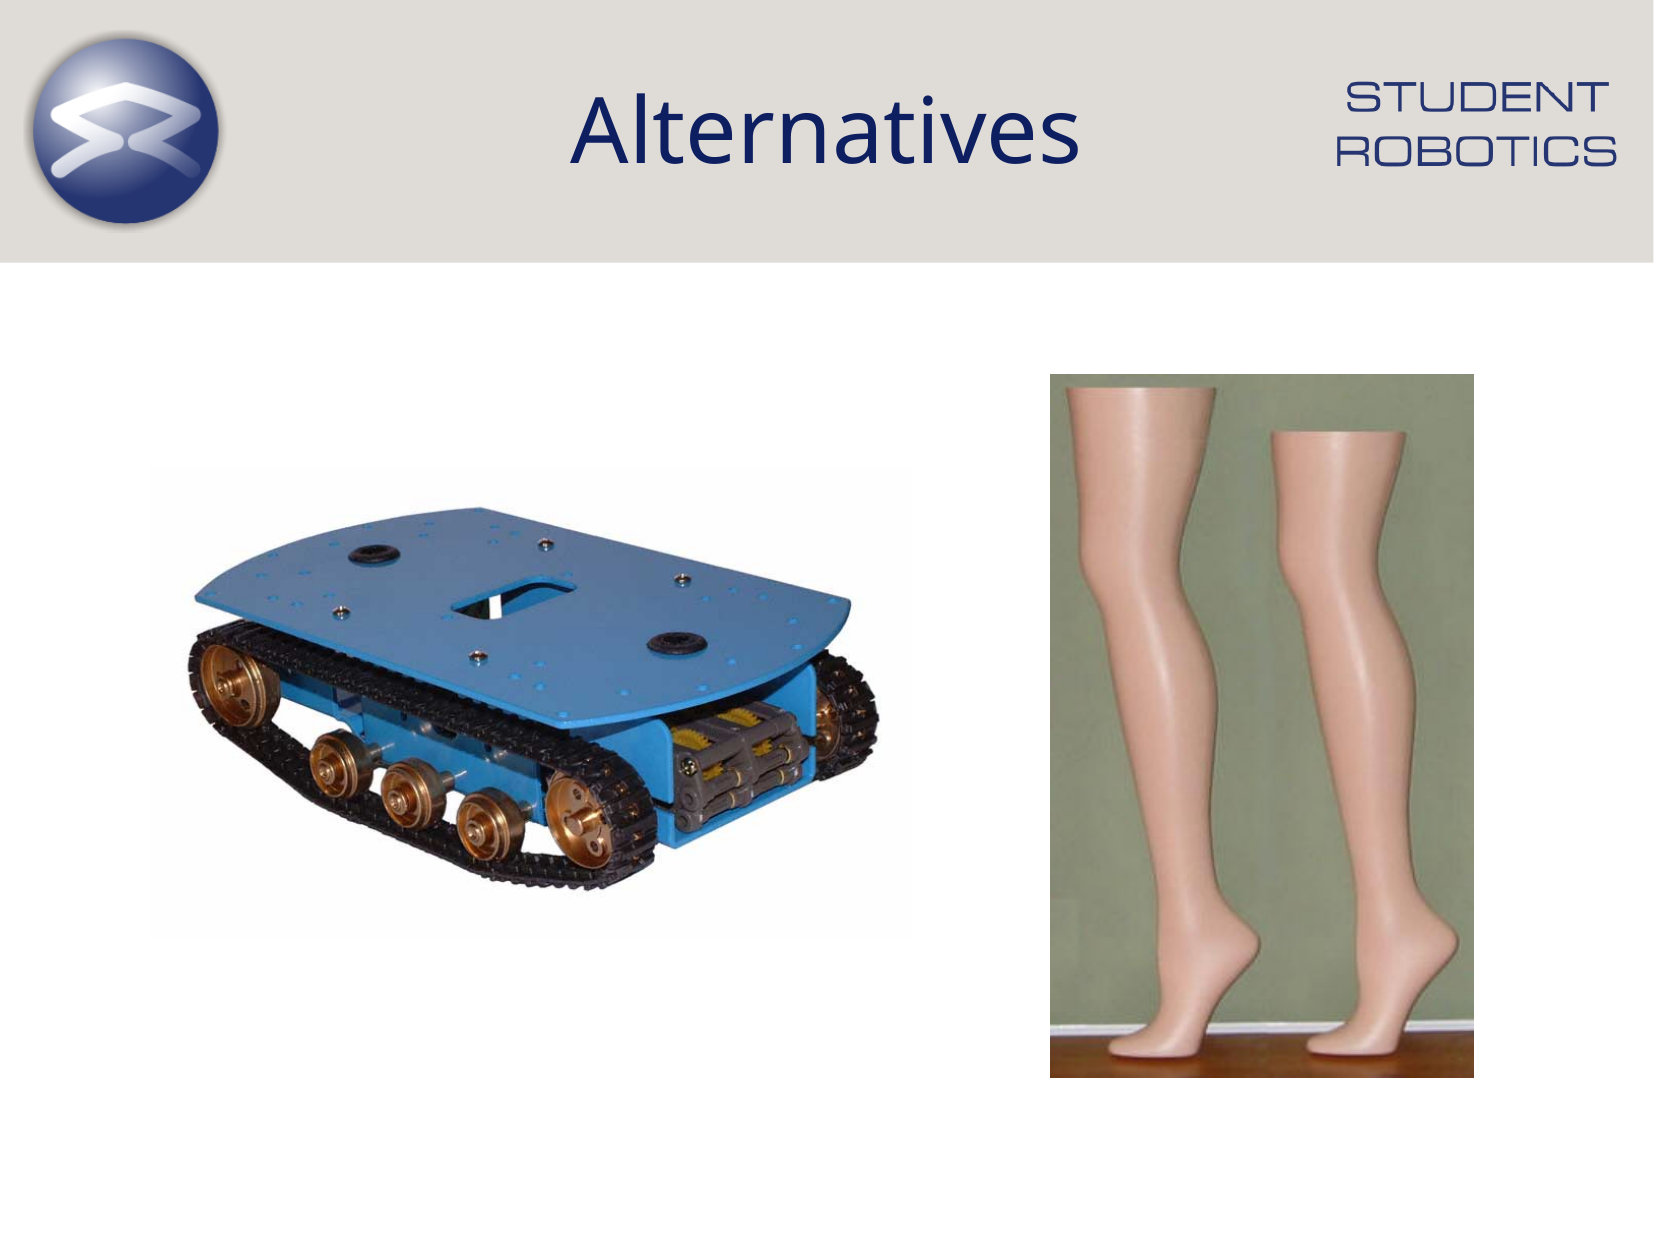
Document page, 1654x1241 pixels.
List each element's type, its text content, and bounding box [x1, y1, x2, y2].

picture [1050, 374, 1474, 1079]
picture [1571, 68, 1633, 174]
title Alternatives [82, 7, 1571, 250]
picture [150, 466, 912, 938]
picture [9, 19, 82, 245]
